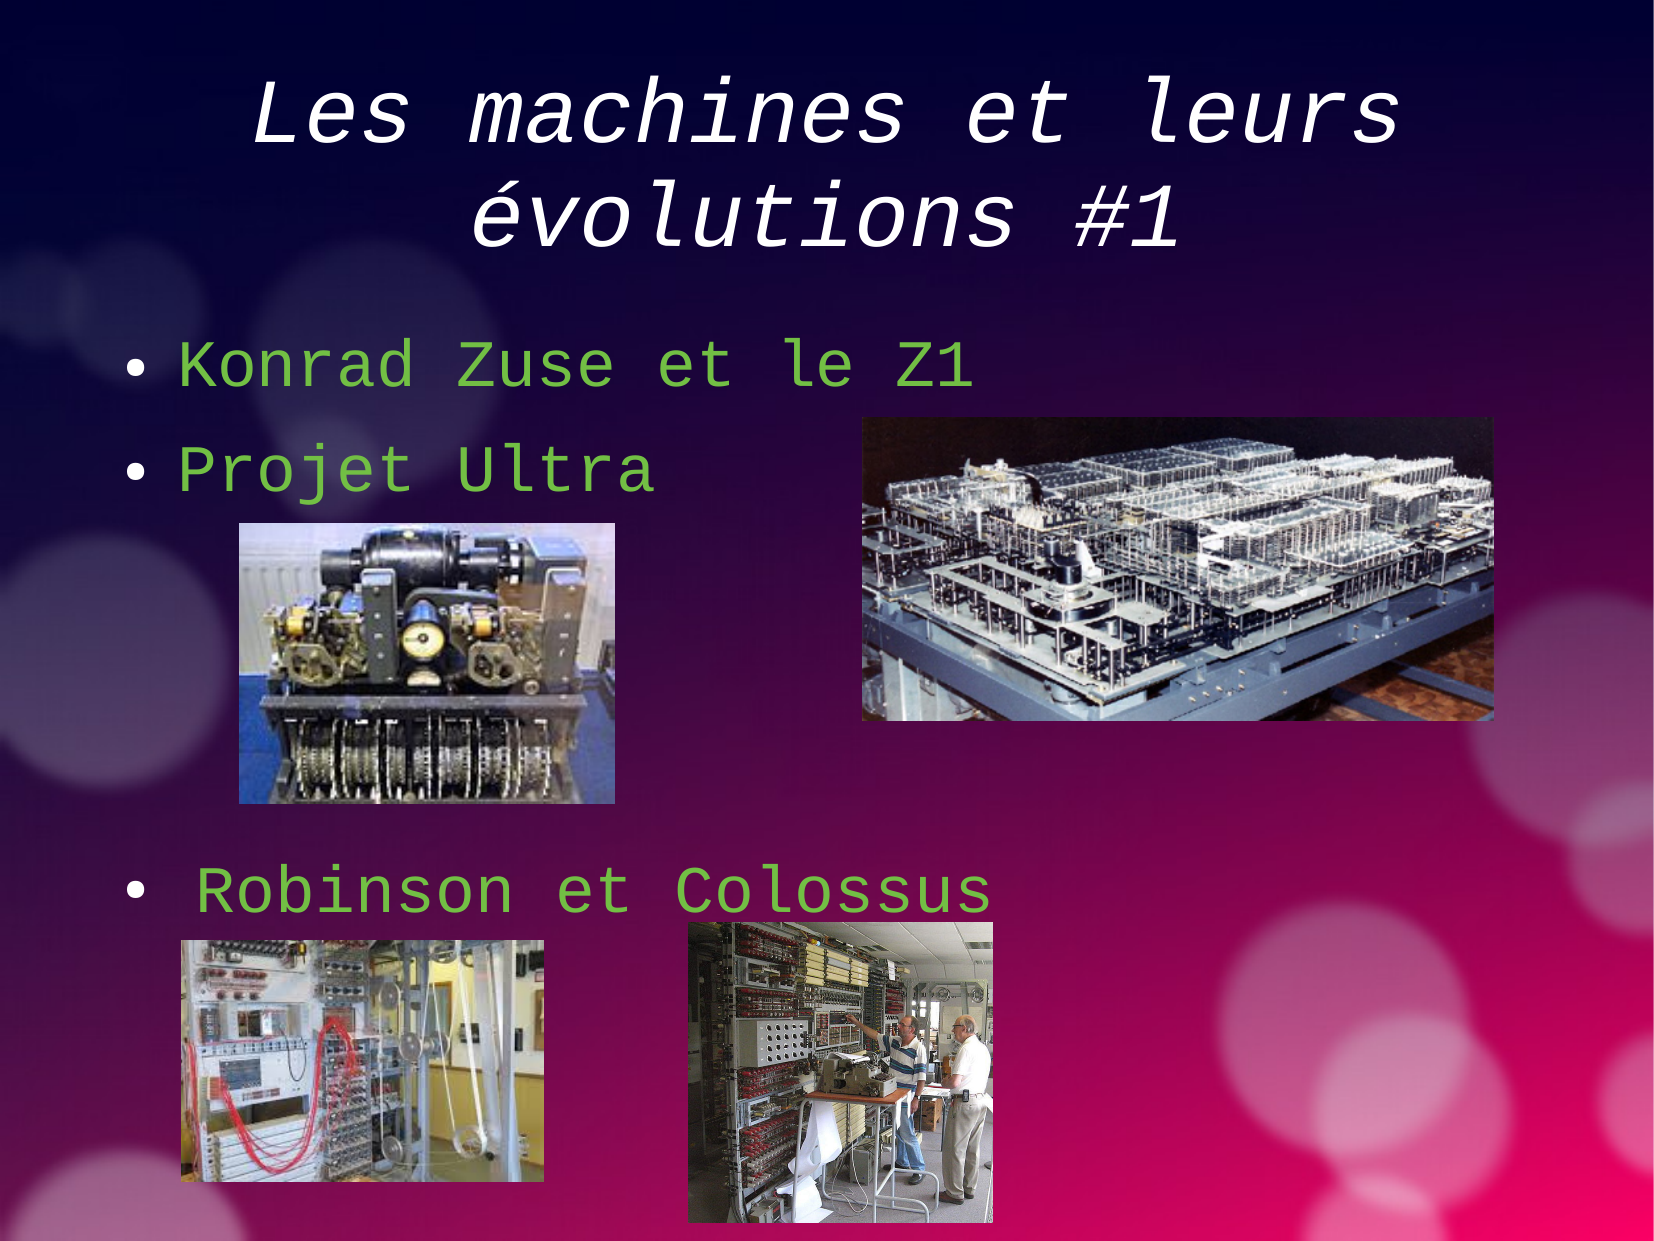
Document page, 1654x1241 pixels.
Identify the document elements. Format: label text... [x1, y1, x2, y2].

picture [0, 0, 1654, 1241]
list Konrad Zuse et le Z1 Projet Ultra Robinson et Colossus [106, 331, 1595, 1099]
title Les machines et leurs évolutions #1 [82, 66, 1571, 275]
